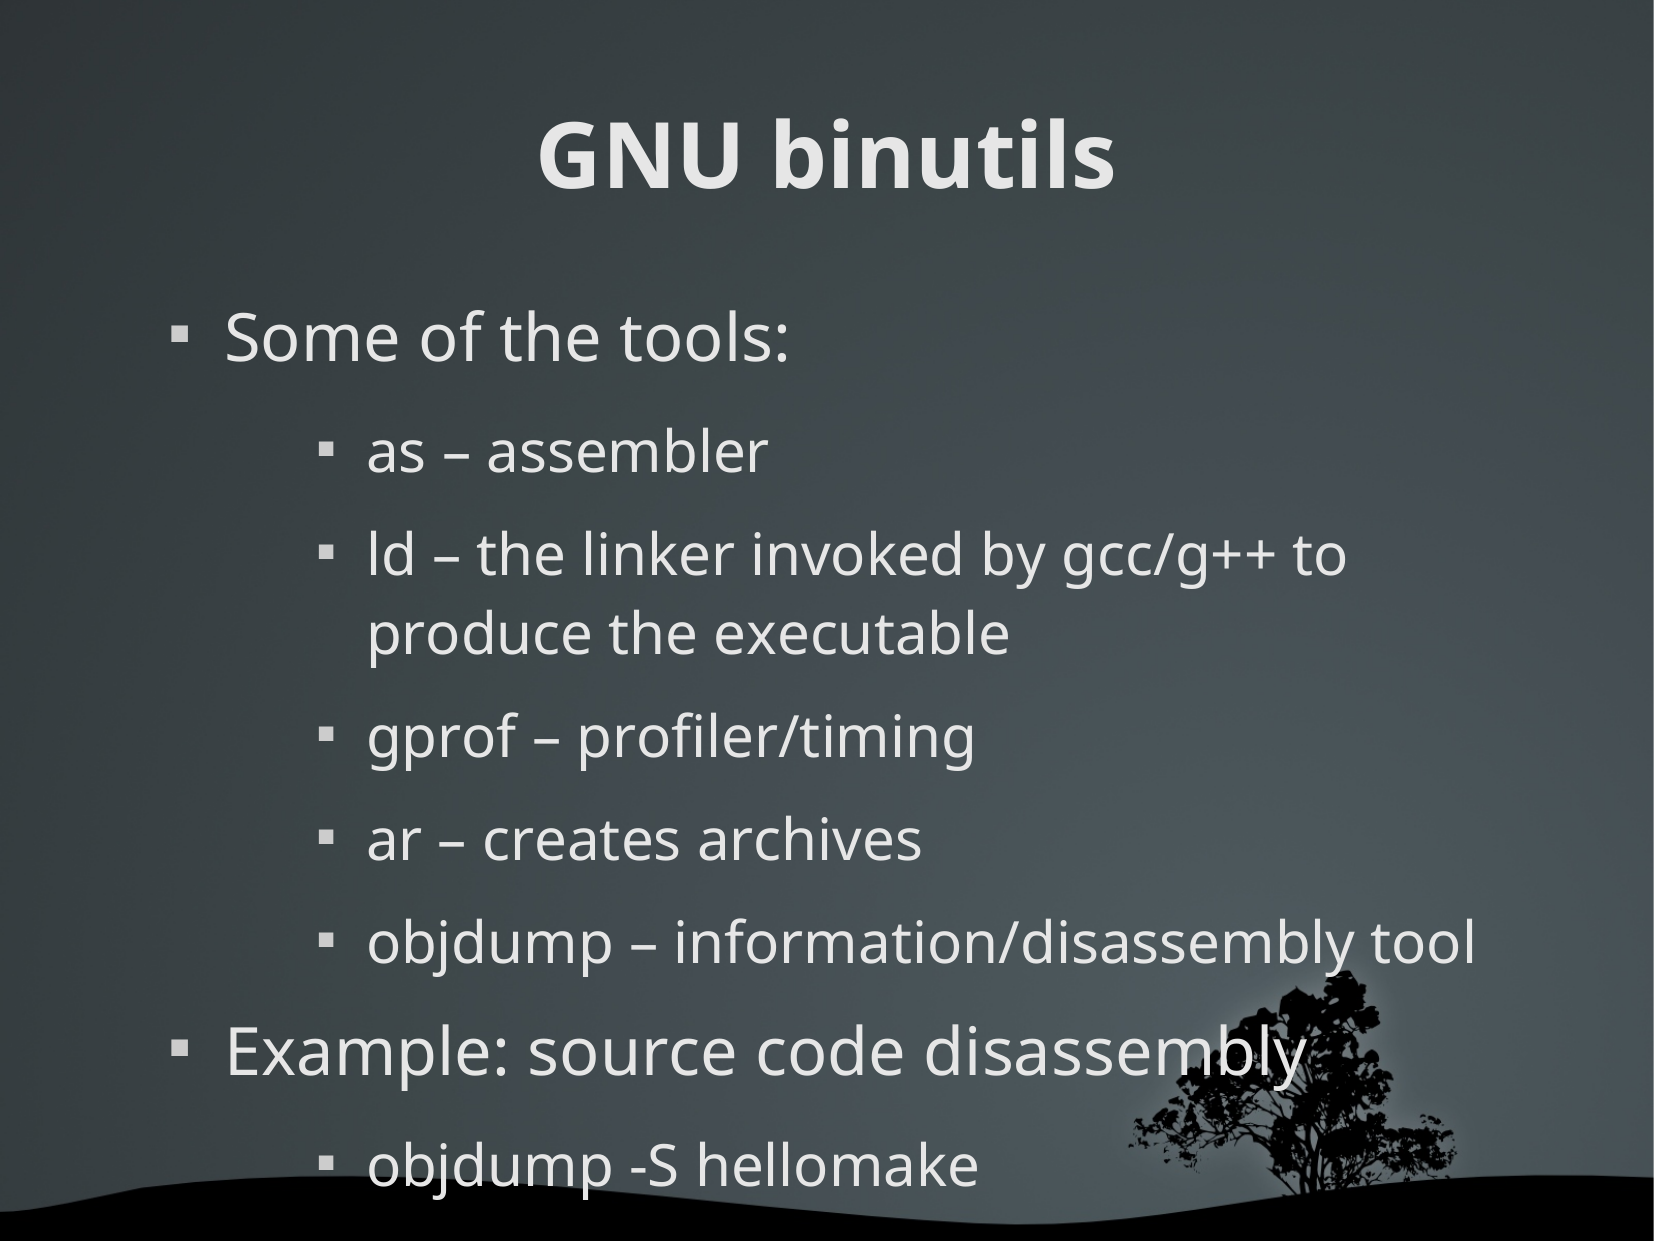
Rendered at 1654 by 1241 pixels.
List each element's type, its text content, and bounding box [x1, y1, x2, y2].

title GNU binutils [82, 49, 1571, 257]
list Some of the tools: as – assembler ld – the linker invoked by gcc/g++ to produce the executable gprof – profiler/timing ar – creates archives objdump – information/disassembly tool Example: source code disassembly objdump -S hellomake [82, 290, 1571, 1109]
picture [0, 0, 1654, 1241]
